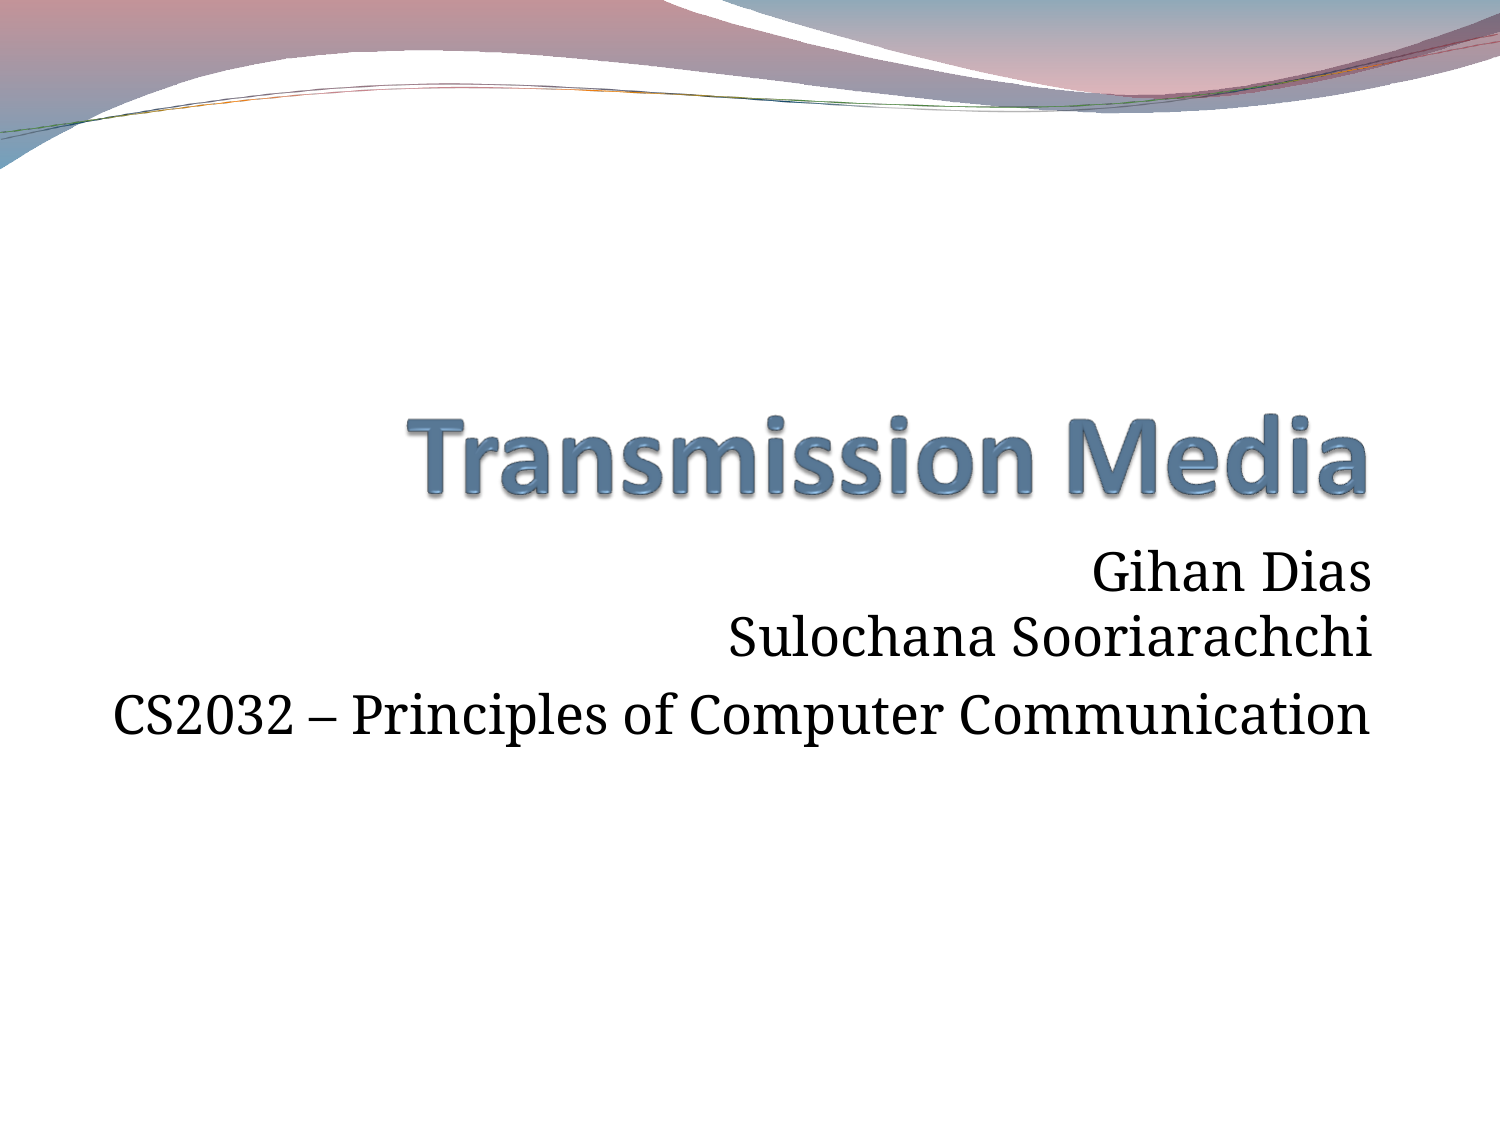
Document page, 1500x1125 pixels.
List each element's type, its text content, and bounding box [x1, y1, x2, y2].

picture [0, 33, 1500, 140]
picture [86, 223, 1450, 536]
subtitle Gihan Dias Sulochana Sooriarachchi CS2032 – Principles of Computer Communication [87, 529, 1376, 818]
